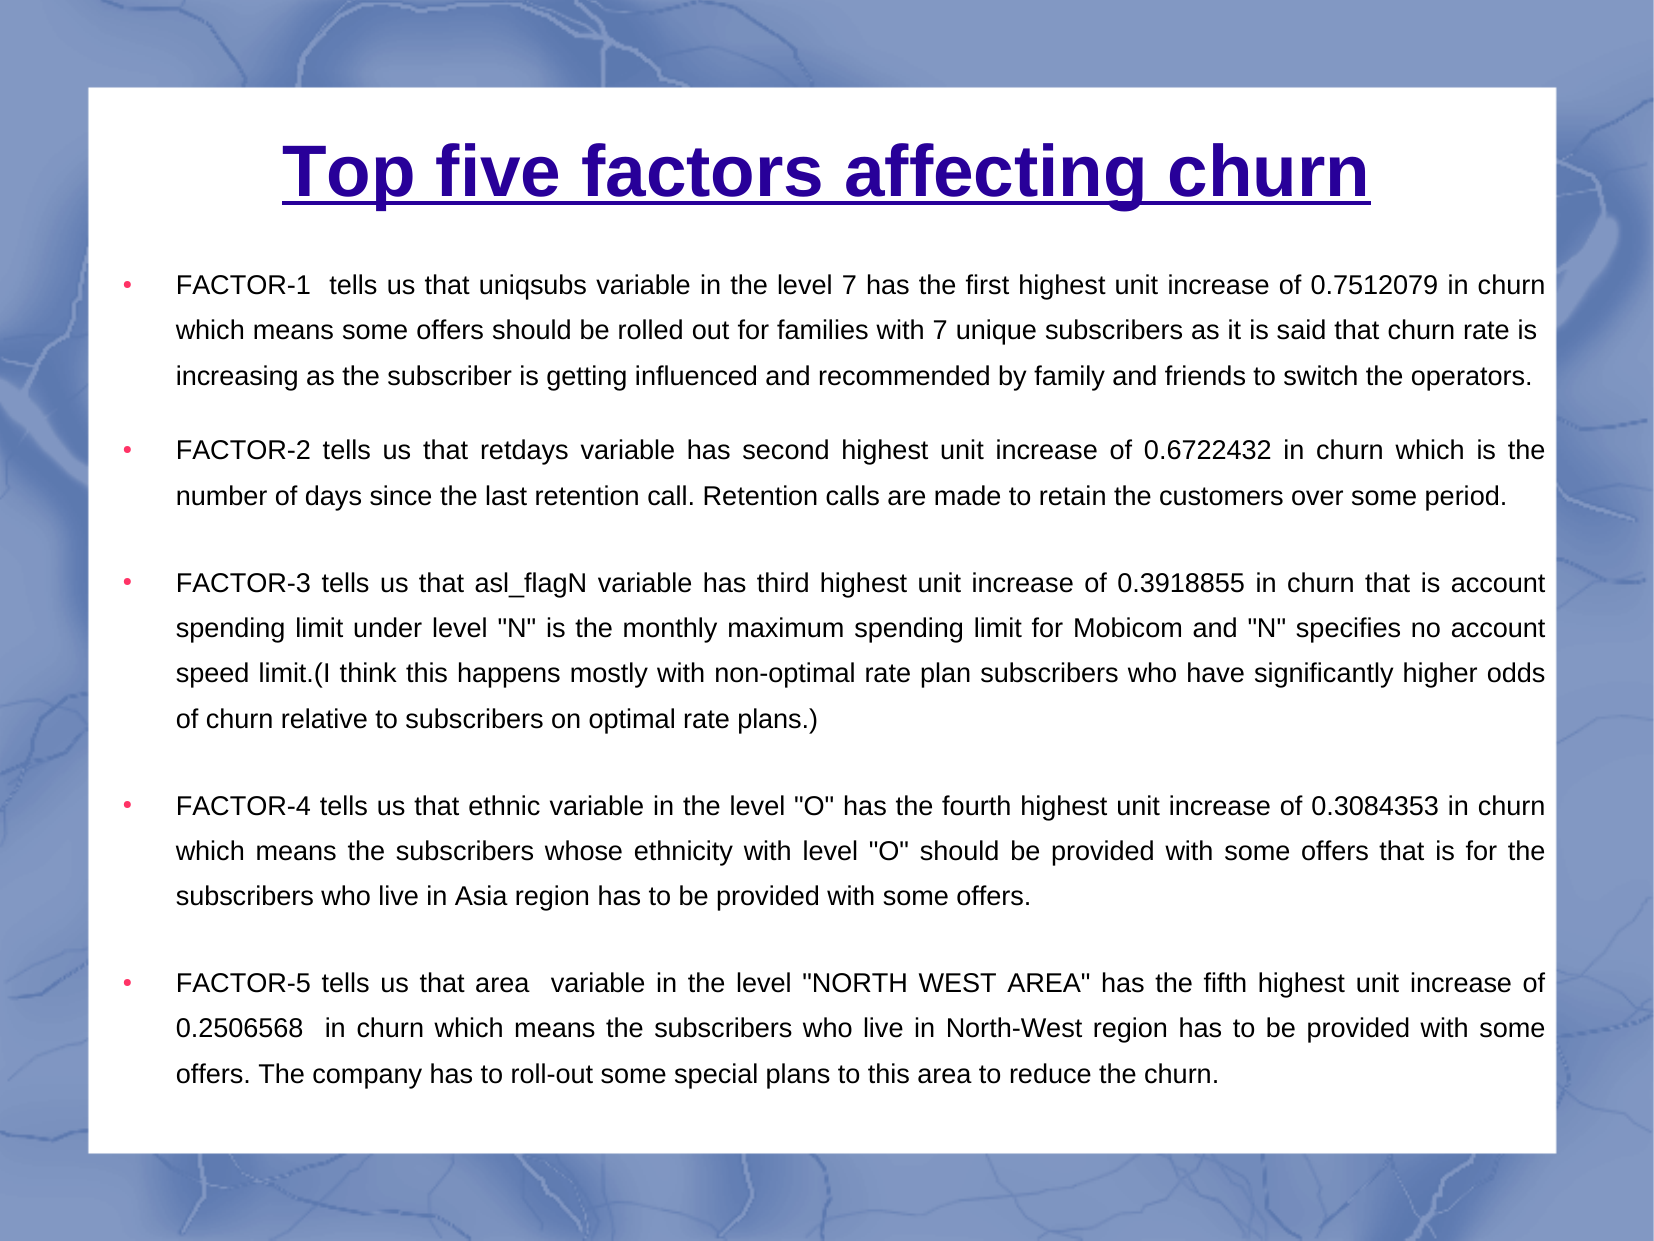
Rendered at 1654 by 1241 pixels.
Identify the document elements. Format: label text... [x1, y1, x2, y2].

list FACTOR-1 tells us that uniqsubs variable in the level 7 has the first highest unit increase of 0.7512079 in churn which means some offers should be rolled out for families with 7 unique subscribers as it is said that churn rate is increasing as the subscriber is getting influenced and recommended by family and friends to switch the operators. FACTOR-2 tells us that retdays variable has second highest unit increase of 0.6722432 in churn which is the number of days since the last retention call. Retention calls are made to retain the customers over some period. FACTOR-3 tells us that asl_flagN variable has third highest unit increase of 0.3918855 in churn that is account spending limit under level "N" is the monthly maximum spending limit for Mobicom and "N" specifies no account speed limit.(I think this happens mostly with non-optimal rate plan subscribers who have significantly higher odds of churn relative to subscribers on optimal rate plans.) FACTOR-4 tells us that ethnic variable in the level "O" has the fourth highest unit increase of 0.3084353 in churn which means the subscribers whose ethnicity with level "O" should be provided with some offers that is for the subscribers who live in Asia region has to be provided with some offers. FACTOR-5 tells us that area variable in the level "NORTH WEST AREA" has the fifth highest unit increase of 0.2506568 in churn which means the subscribers who live in North-West region has to be provided with some offers. The company has to roll-out some special plans to this area to reduce the churn. [105, 255, 1546, 1159]
picture [0, 0, 1654, 1241]
title Top five factors affecting churn [147, 118, 1506, 226]
